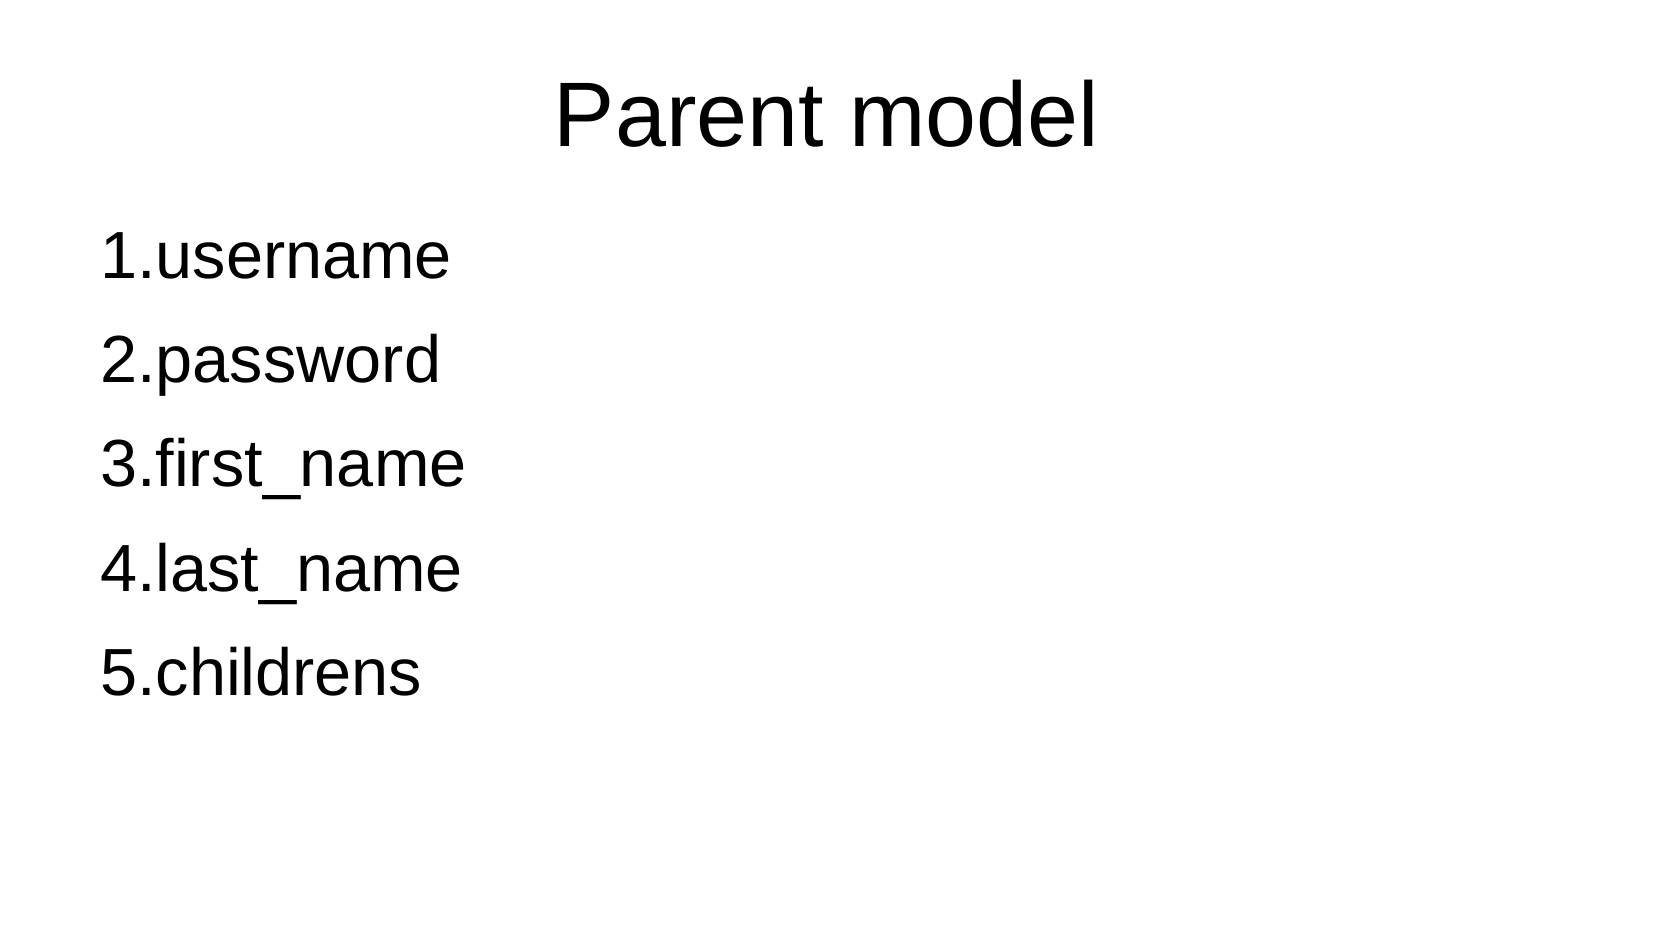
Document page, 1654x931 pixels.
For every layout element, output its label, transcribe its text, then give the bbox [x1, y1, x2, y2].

title Parent model [82, 37, 1571, 193]
list username password first_name last_name childrens [82, 217, 1571, 758]
